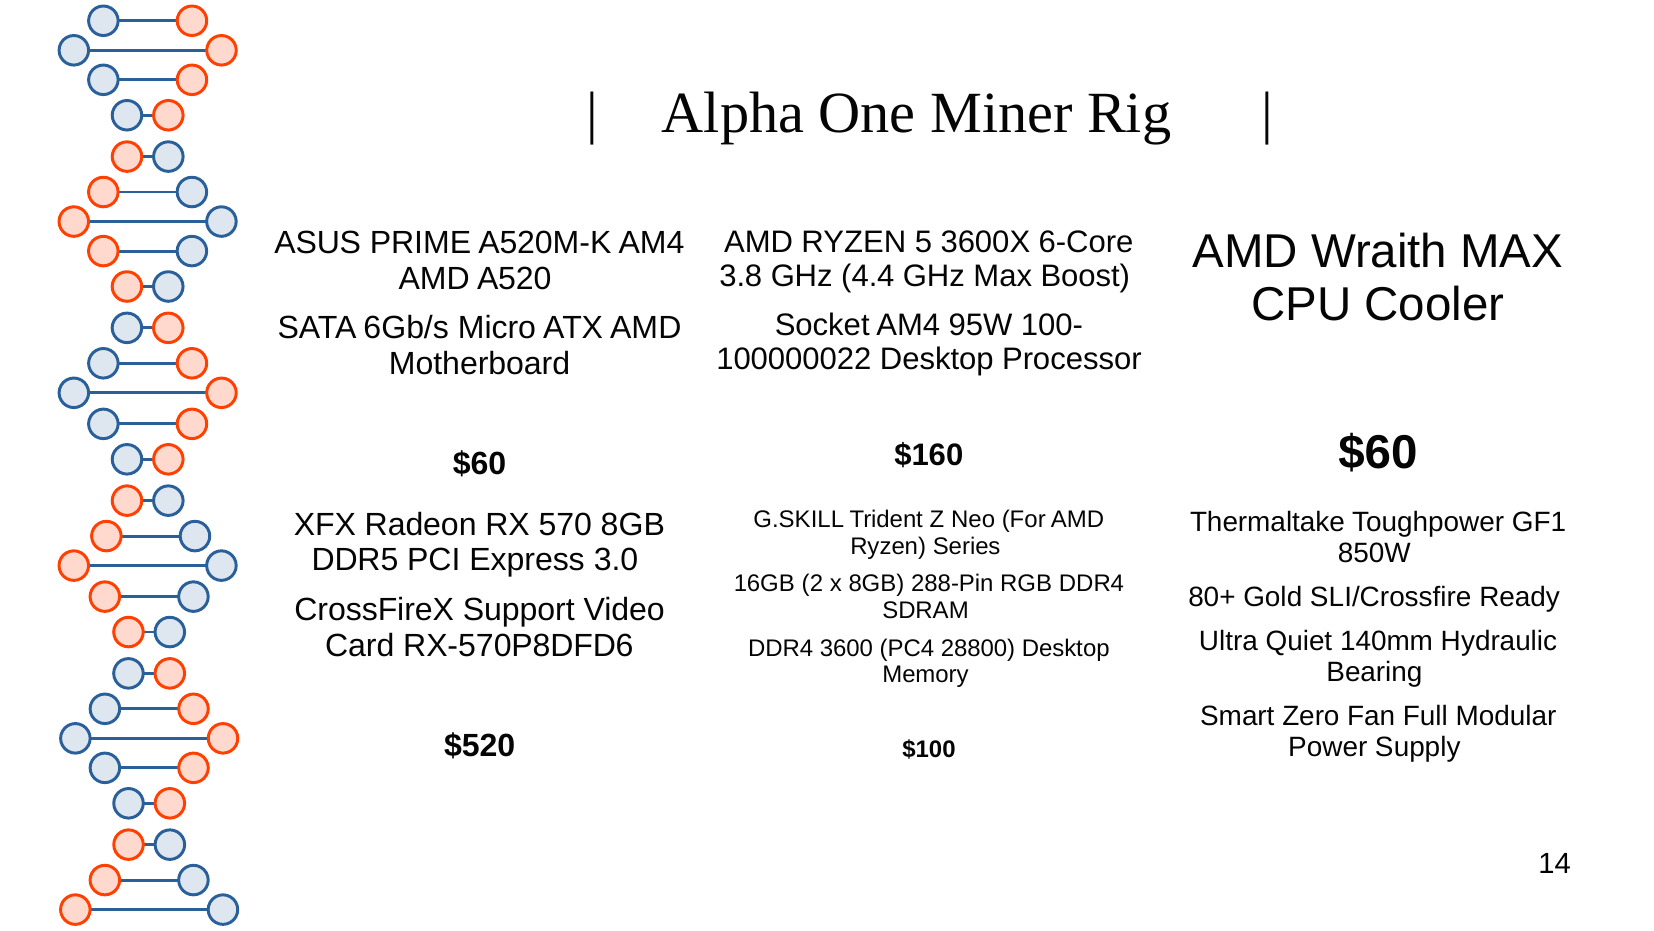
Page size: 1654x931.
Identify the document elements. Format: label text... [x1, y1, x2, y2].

title | Alpha One Miner Rig | [265, 35, 1595, 189]
list ASUS PRIME A520M-K AM4 AMD A520 SATA 6Gb/s Micro ATX AMD Motherboard $60 [265, 224, 694, 482]
list XFX Radeon RX 570 8GB DDR5 PCI Express 3.0 CrossFireX Support Video Card RX-570P8DFD6 $520 [265, 506, 694, 764]
list AMD RYZEN 5 3600X 6-Core 3.8 GHz (4.4 GHz Max Boost) Socket AM4 95W 100-100000022 Desktop Processor $160 [714, 224, 1143, 482]
list Thermaltake Toughpower GF1 850W 80+ Gold SLI/Crossfire Ready Ultra Quiet 140mm Hydraulic Bearing Smart Zero Fan Full Modular Power Supply [1164, 506, 1593, 764]
list G.SKILL Trident Z Neo (For AMD Ryzen) Series 16GB (2 x 8GB) 288-Pin RGB DDR4 SDRAM DDR4 3600 (PC4 28800) Desktop Memory $100 [714, 506, 1143, 764]
list AMD Wraith MAX CPU Cooler $60 [1164, 224, 1593, 482]
